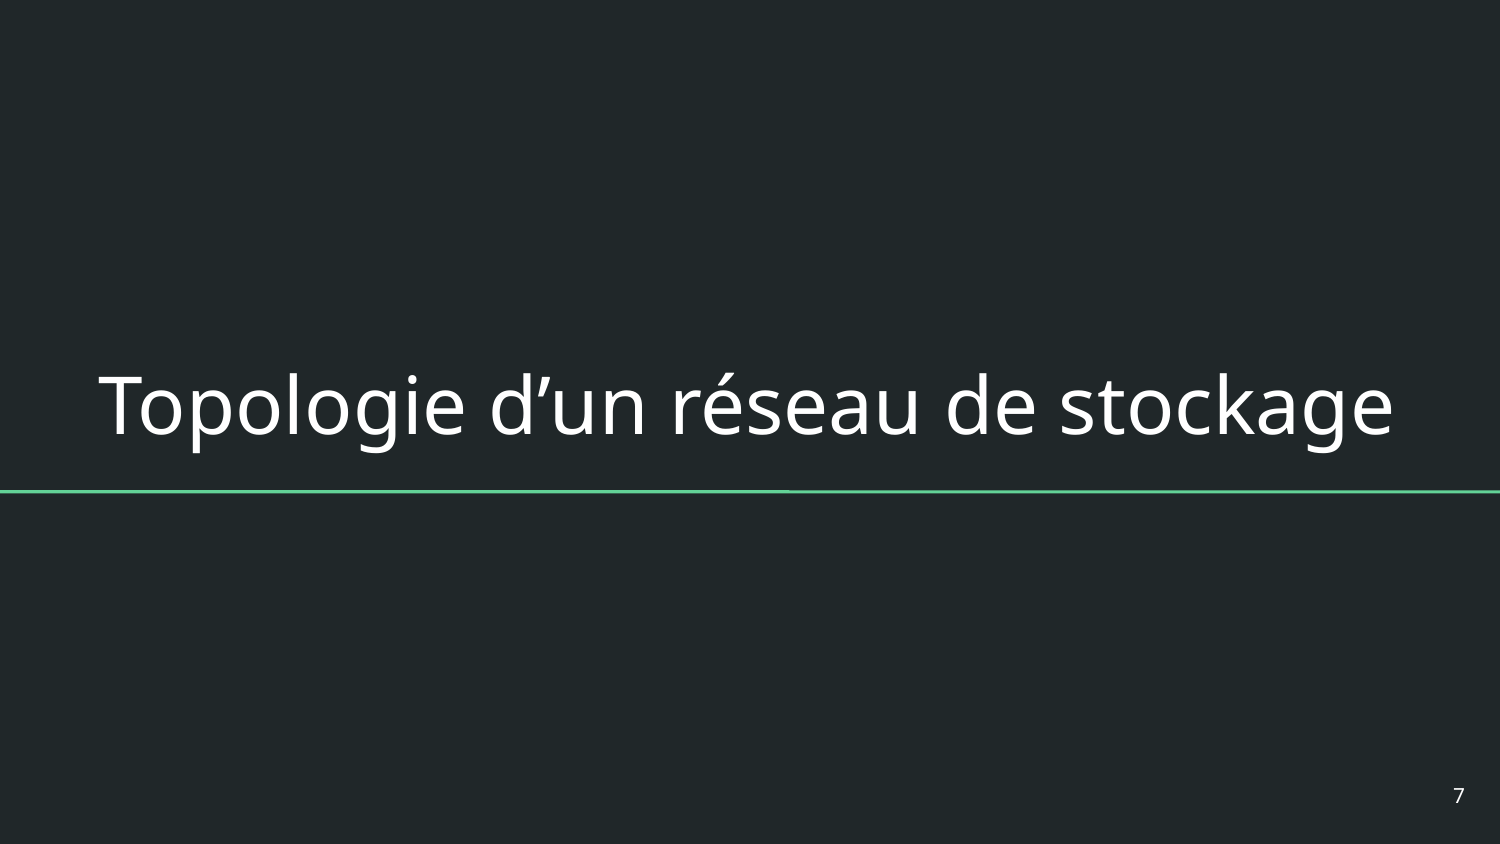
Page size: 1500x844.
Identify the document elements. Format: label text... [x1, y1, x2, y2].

title Topologie d’un réseau de stockage [83, 337, 1417, 466]
slide_number <numéro> [1389, 764, 1480, 830]
